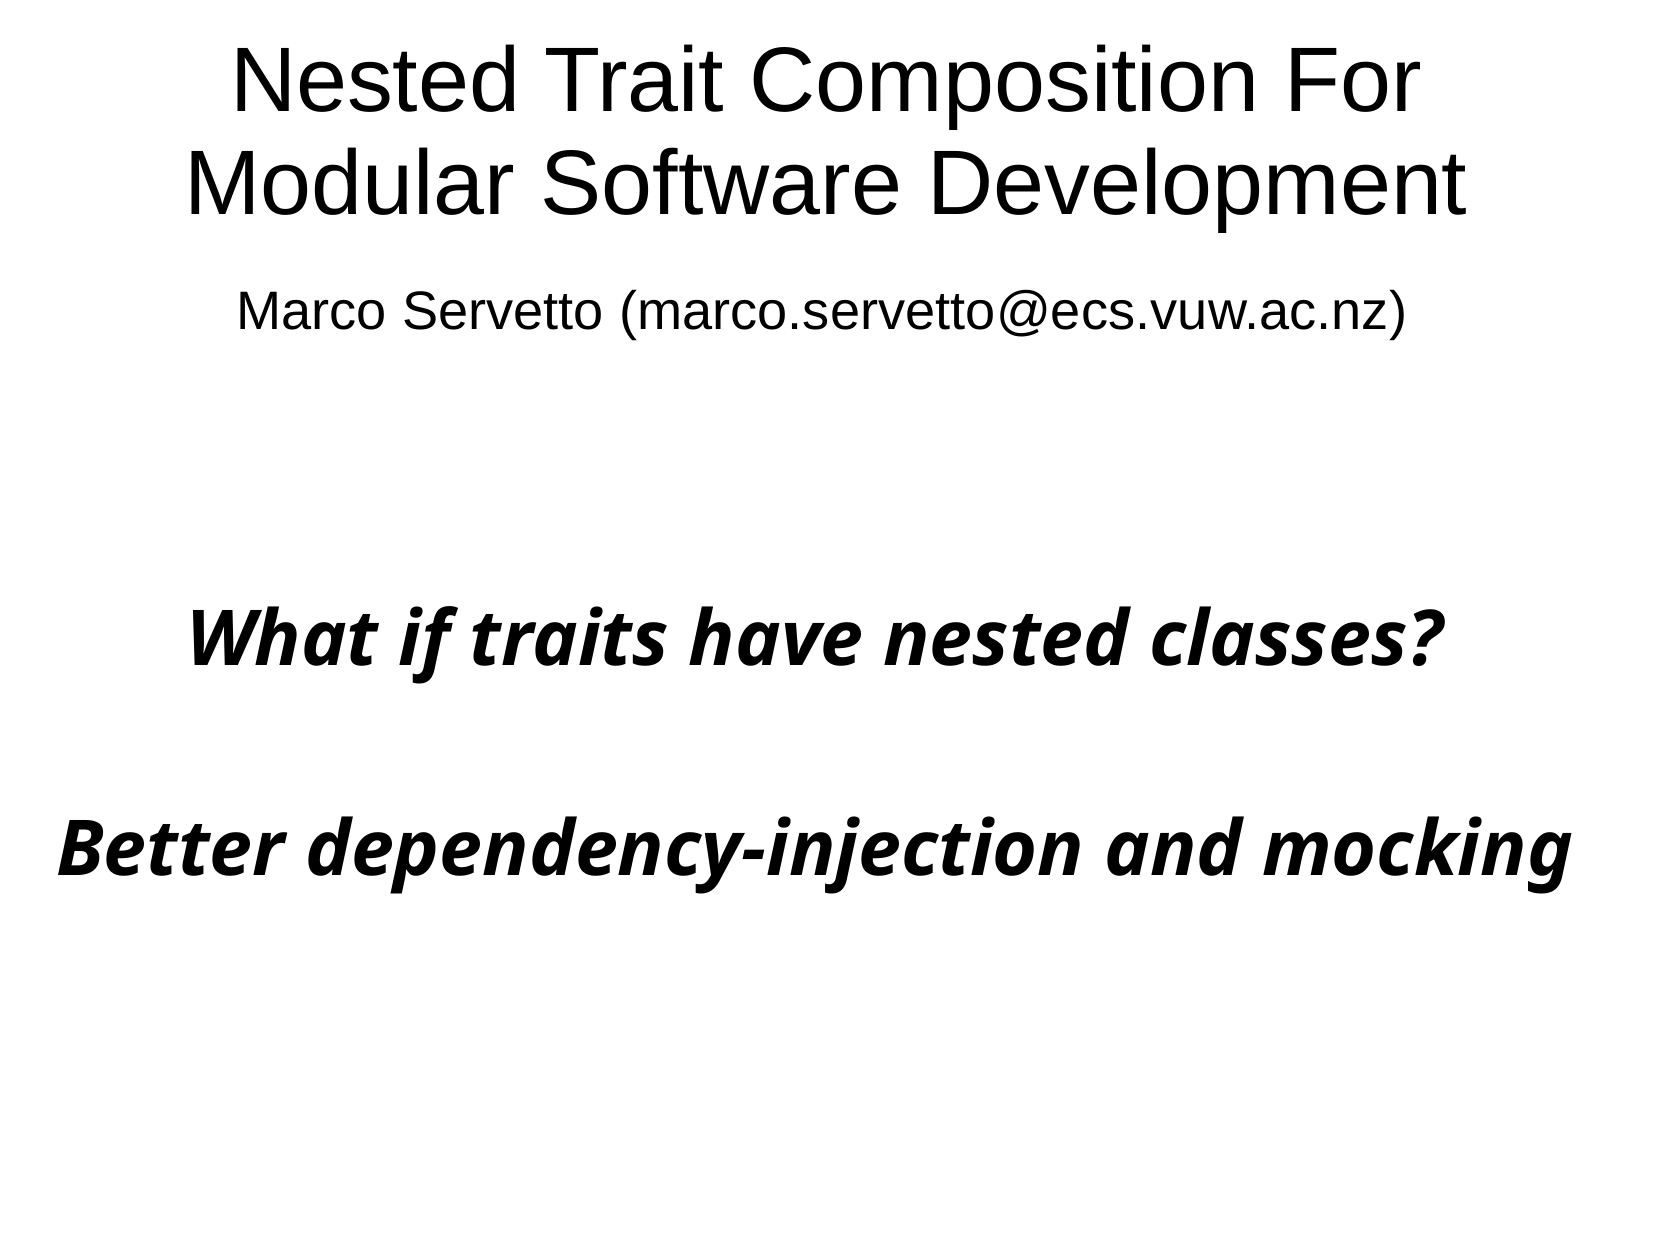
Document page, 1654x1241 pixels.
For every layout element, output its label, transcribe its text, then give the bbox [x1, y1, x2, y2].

title Nested Trait Composition For Modular Software Development [82, 28, 1571, 279]
subtitle Marco Servetto (marco.servetto@ecs.vuw.ac.nz) What if traits have nested classes? Better dependency-injection and mocking [0, 279, 1654, 1021]
